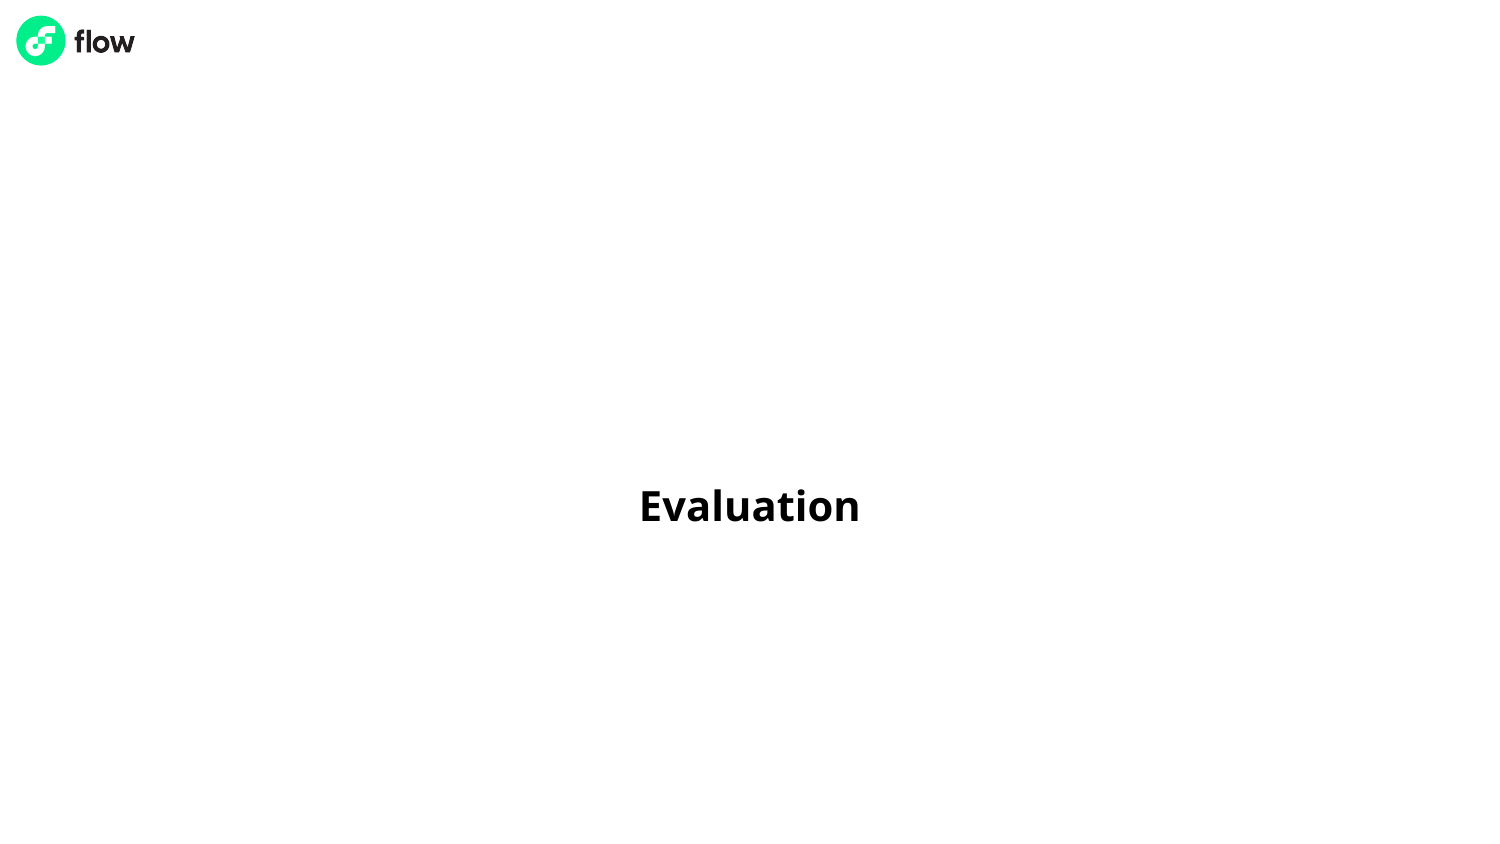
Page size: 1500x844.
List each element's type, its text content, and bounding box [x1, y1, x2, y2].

picture [14, 14, 137, 67]
subtitle Evaluation [51, 464, 1449, 595]
